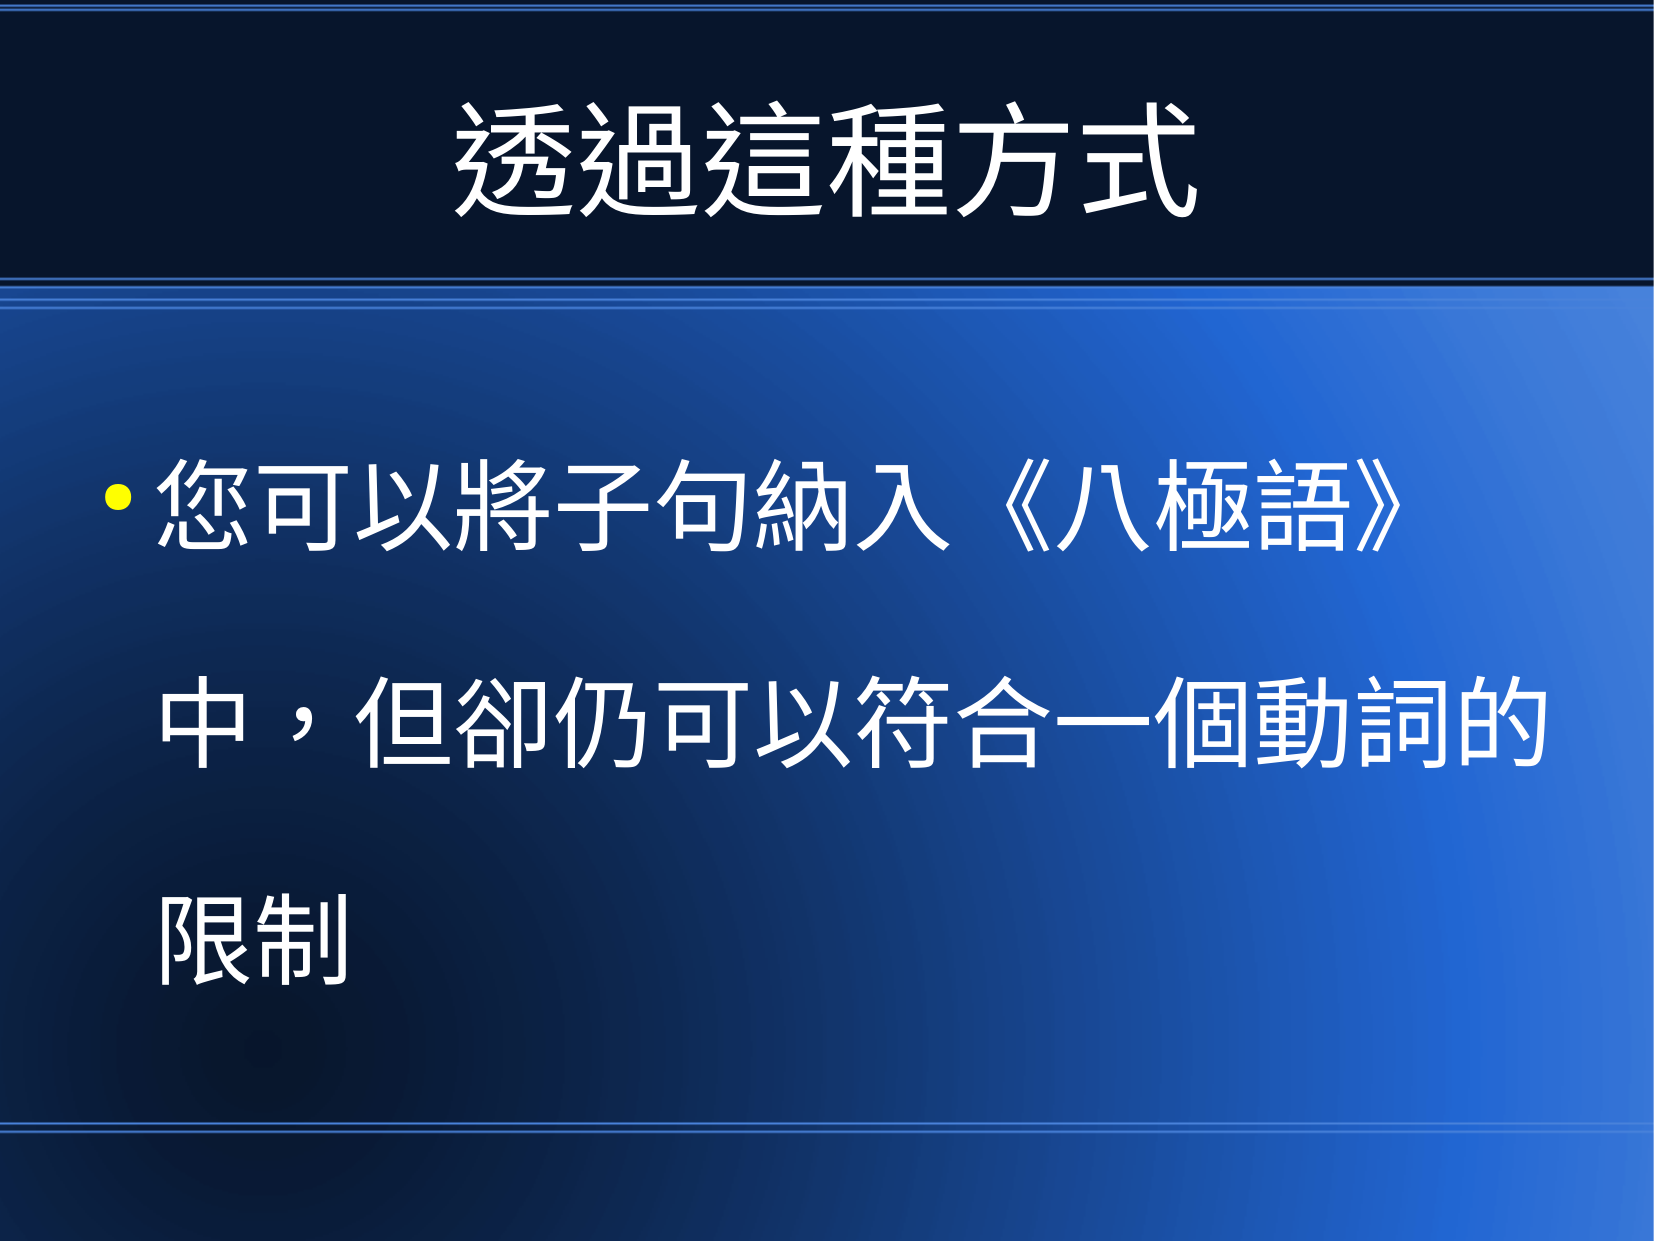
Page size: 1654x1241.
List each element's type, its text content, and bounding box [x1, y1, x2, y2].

title 透過這種方式 [82, 49, 1571, 257]
picture [0, 0, 1654, 1241]
list 您可以將子句納入《八極語》中，但卻仍可以符合一個動詞的限制 [82, 355, 1571, 1241]
